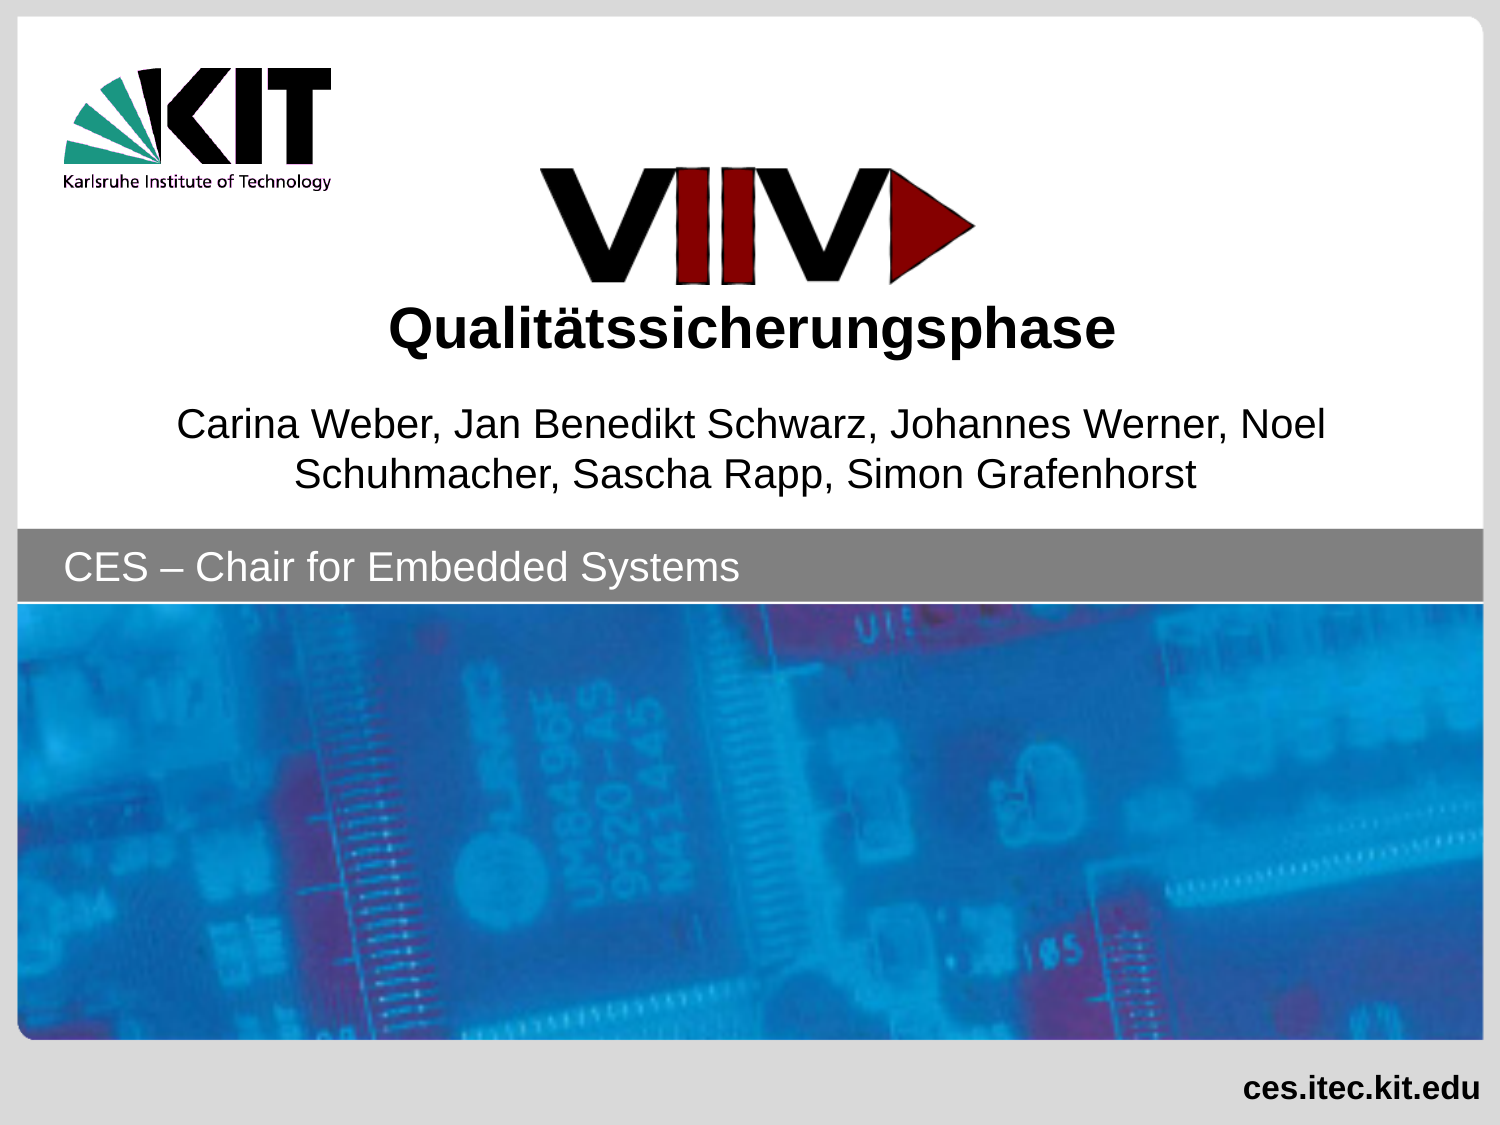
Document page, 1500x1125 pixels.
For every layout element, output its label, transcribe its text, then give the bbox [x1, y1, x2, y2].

text_box Carina Weber, Jan Benedikt Schwarz, Johannes Werner, Noel Schuhmacher, Sascha Rapp, Simon Grafenhorst [171, 397, 1332, 516]
picture [0, 0, 1500, 1125]
text_box Qualitätssicherungsphase [64, 219, 1442, 361]
